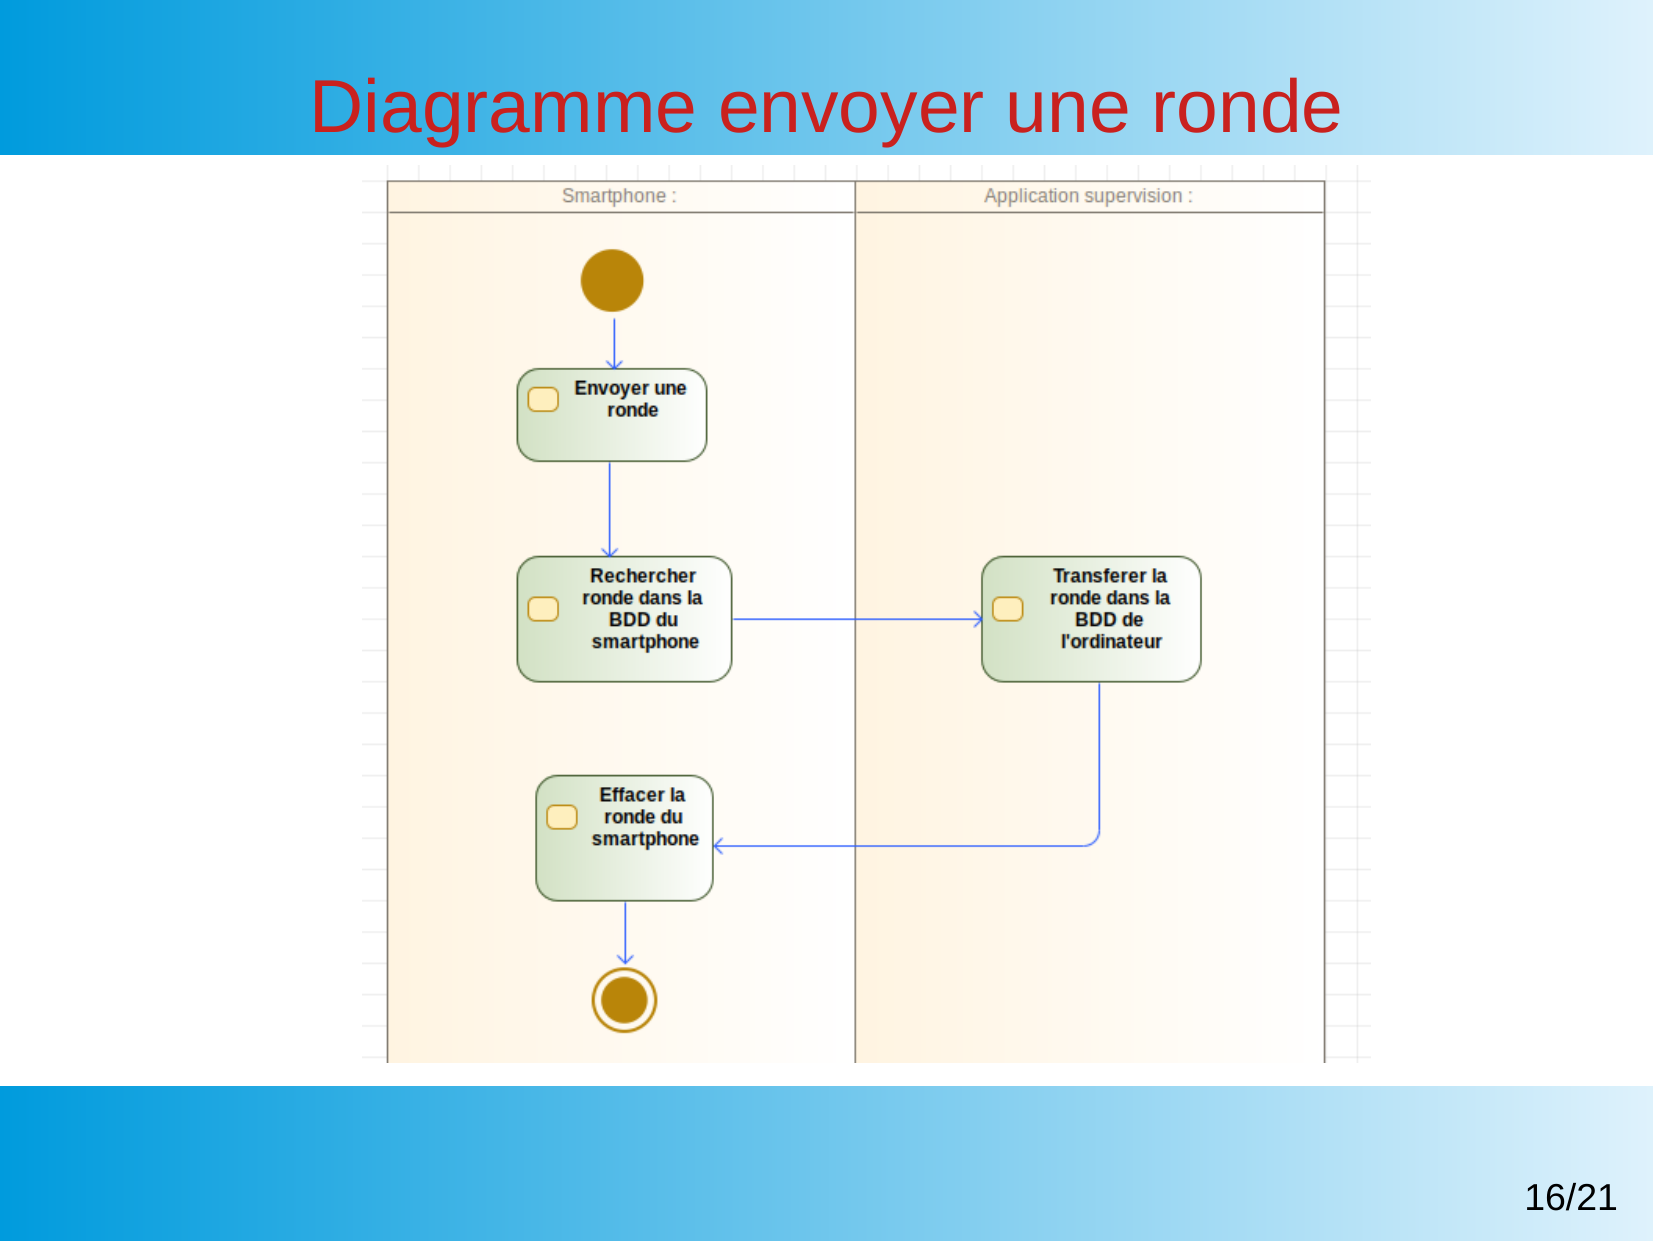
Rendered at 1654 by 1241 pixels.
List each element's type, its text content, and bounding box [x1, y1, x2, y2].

title Diagramme envoyer une ronde [82, 35, 1571, 178]
picture [362, 165, 1371, 1063]
text_box <numéro>/21 [1509, 1169, 1654, 1240]
